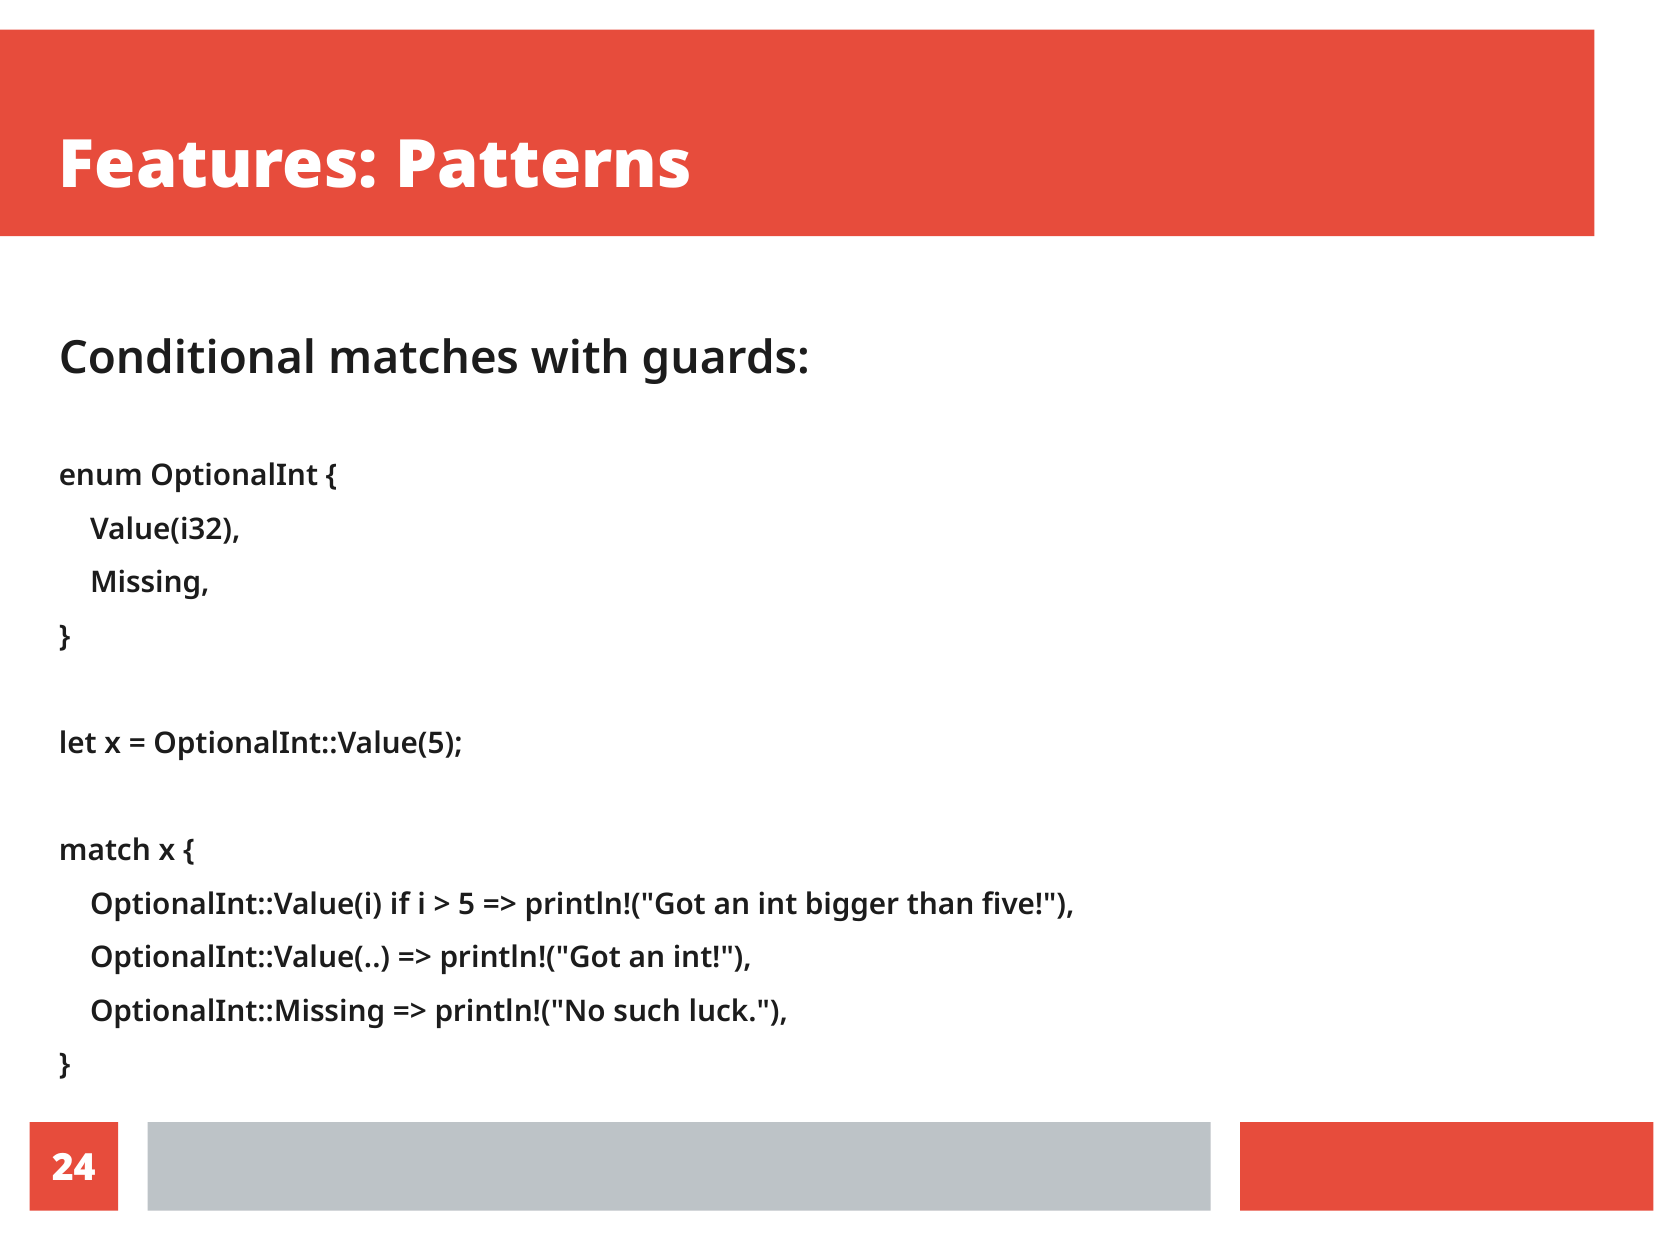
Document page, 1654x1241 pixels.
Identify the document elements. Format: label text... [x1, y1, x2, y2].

list Conditional matches with guards: enum OptionalInt { Value(i32), Missing, } let x = OptionalInt::Value(5); match x { OptionalInt::Value(i) if i > 5 => println!("Got an int bigger than five!"), OptionalInt::Value(..) => println!("Got an int!"), OptionalInt::Missing => println!("No such luck."), } [59, 324, 1565, 1093]
title Features: Patterns [59, 59, 1595, 207]
